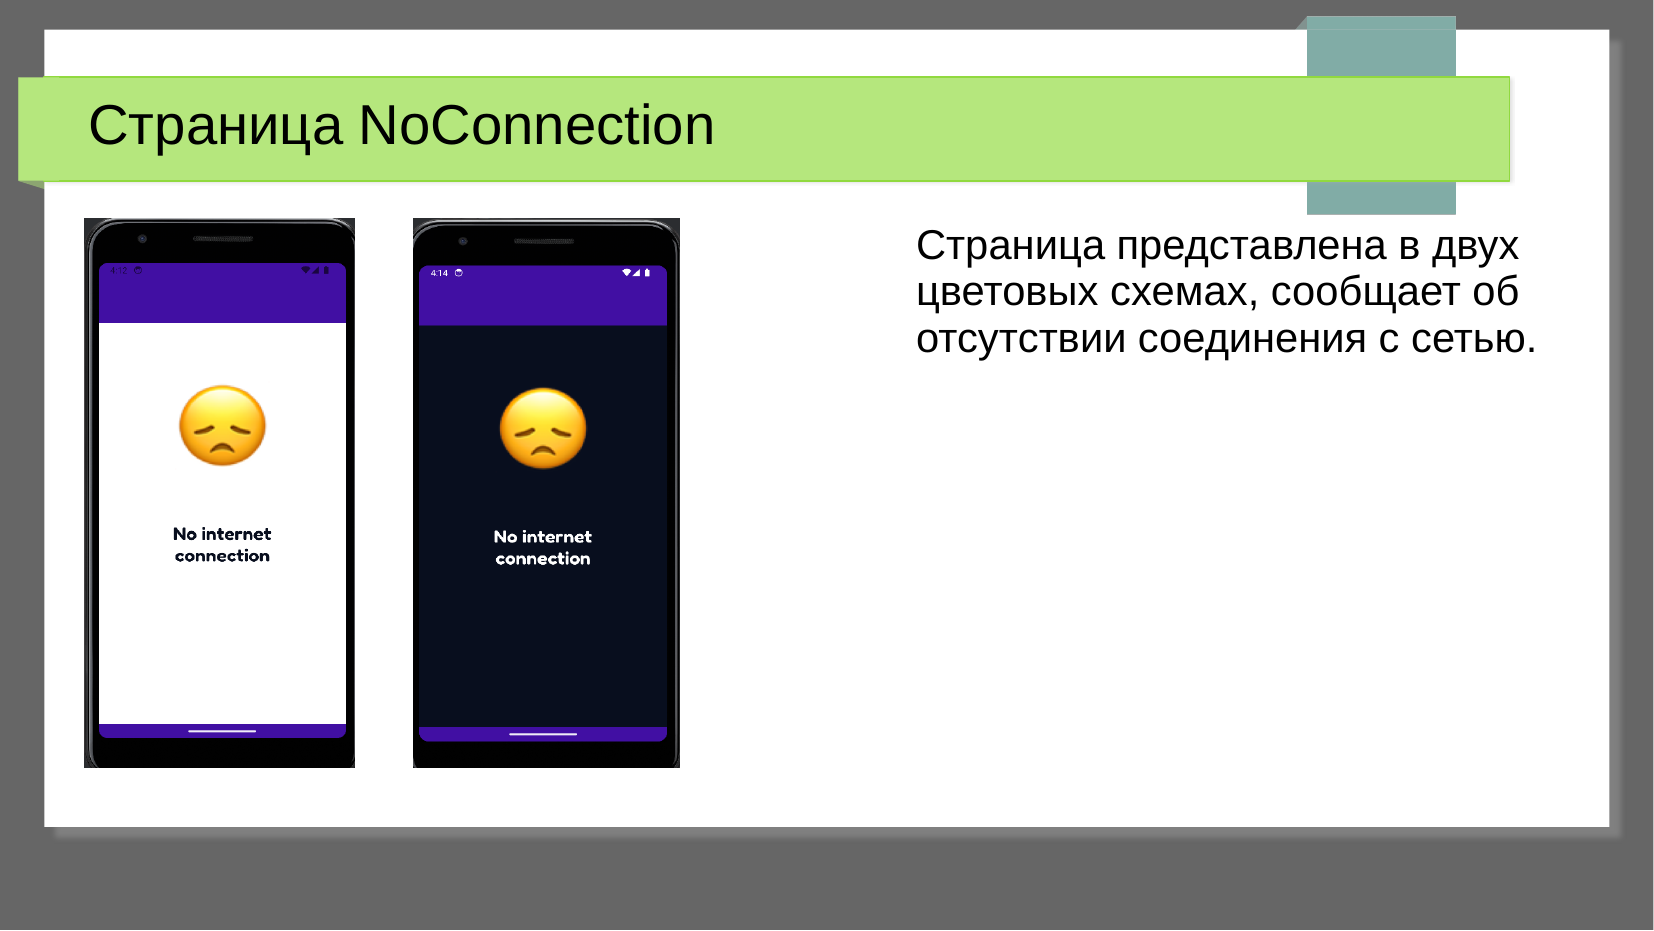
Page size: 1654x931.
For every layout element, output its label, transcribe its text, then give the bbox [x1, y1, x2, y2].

list Страница представлена в двух цветовых схемах, сообщает об отсутствии соединения с сетью. [845, 221, 1566, 813]
picture [413, 218, 680, 768]
picture [84, 218, 355, 768]
title Страница NoConnection [88, 73, 1506, 178]
